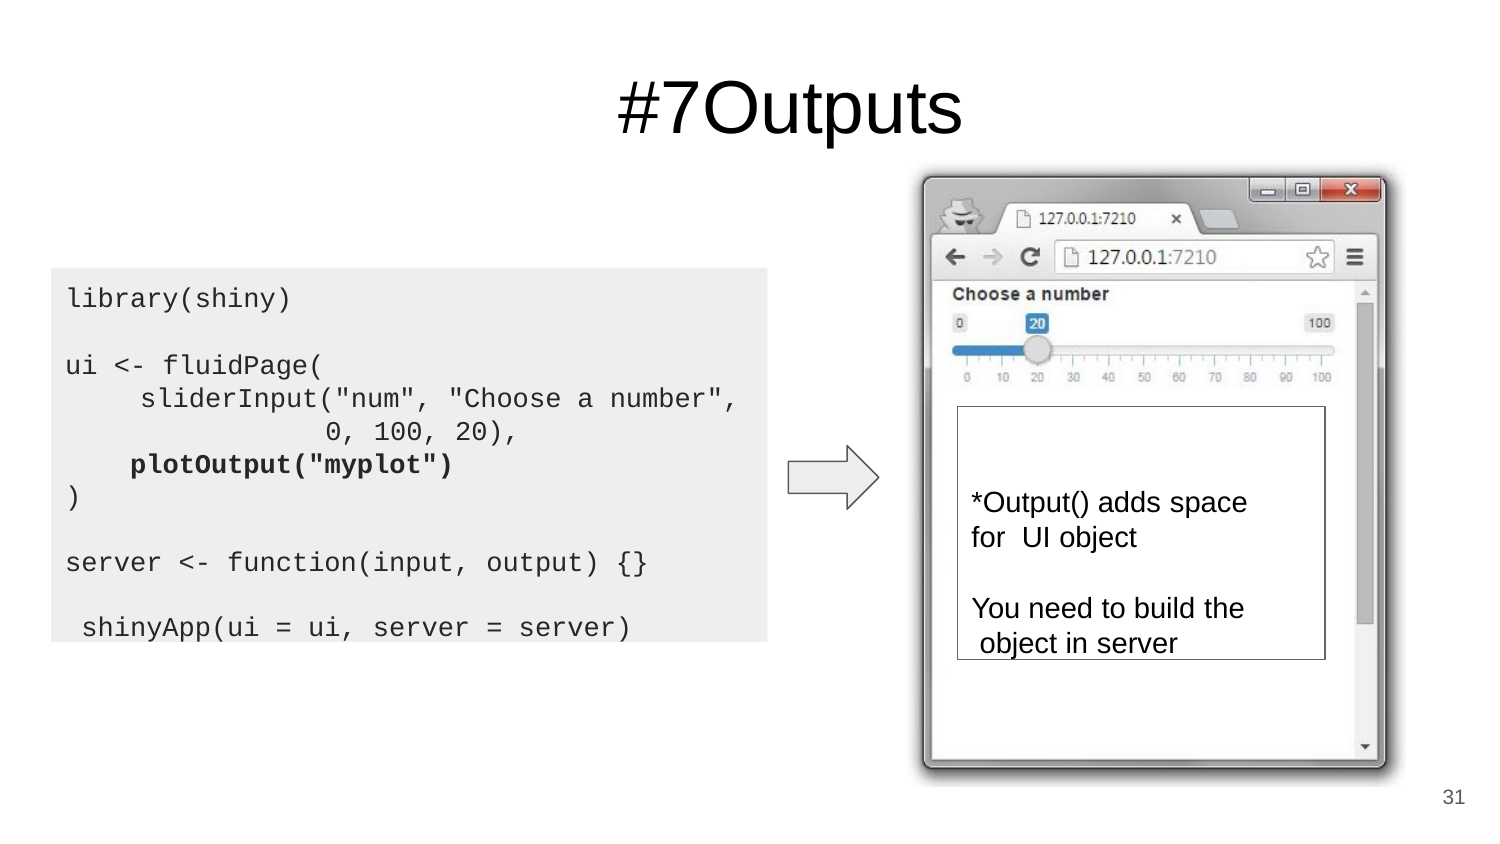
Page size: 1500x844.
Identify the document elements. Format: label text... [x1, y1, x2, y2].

title #7Outputs [616, 56, 976, 240]
text_box *Output() adds space for UI object You need to build the object in server [957, 406, 1326, 660]
text_box library(shiny) ui <- fluidPage( sliderInput("num", "Choose a number", 0, 100, 20), plotOutput("myplot") ) server <- function(input, output) {} shinyApp(ui = ui, server = server) [51, 267, 768, 642]
text_box [790, 449, 877, 506]
slide_number <number> [1438, 783, 1470, 844]
text_box [906, 161, 1406, 787]
